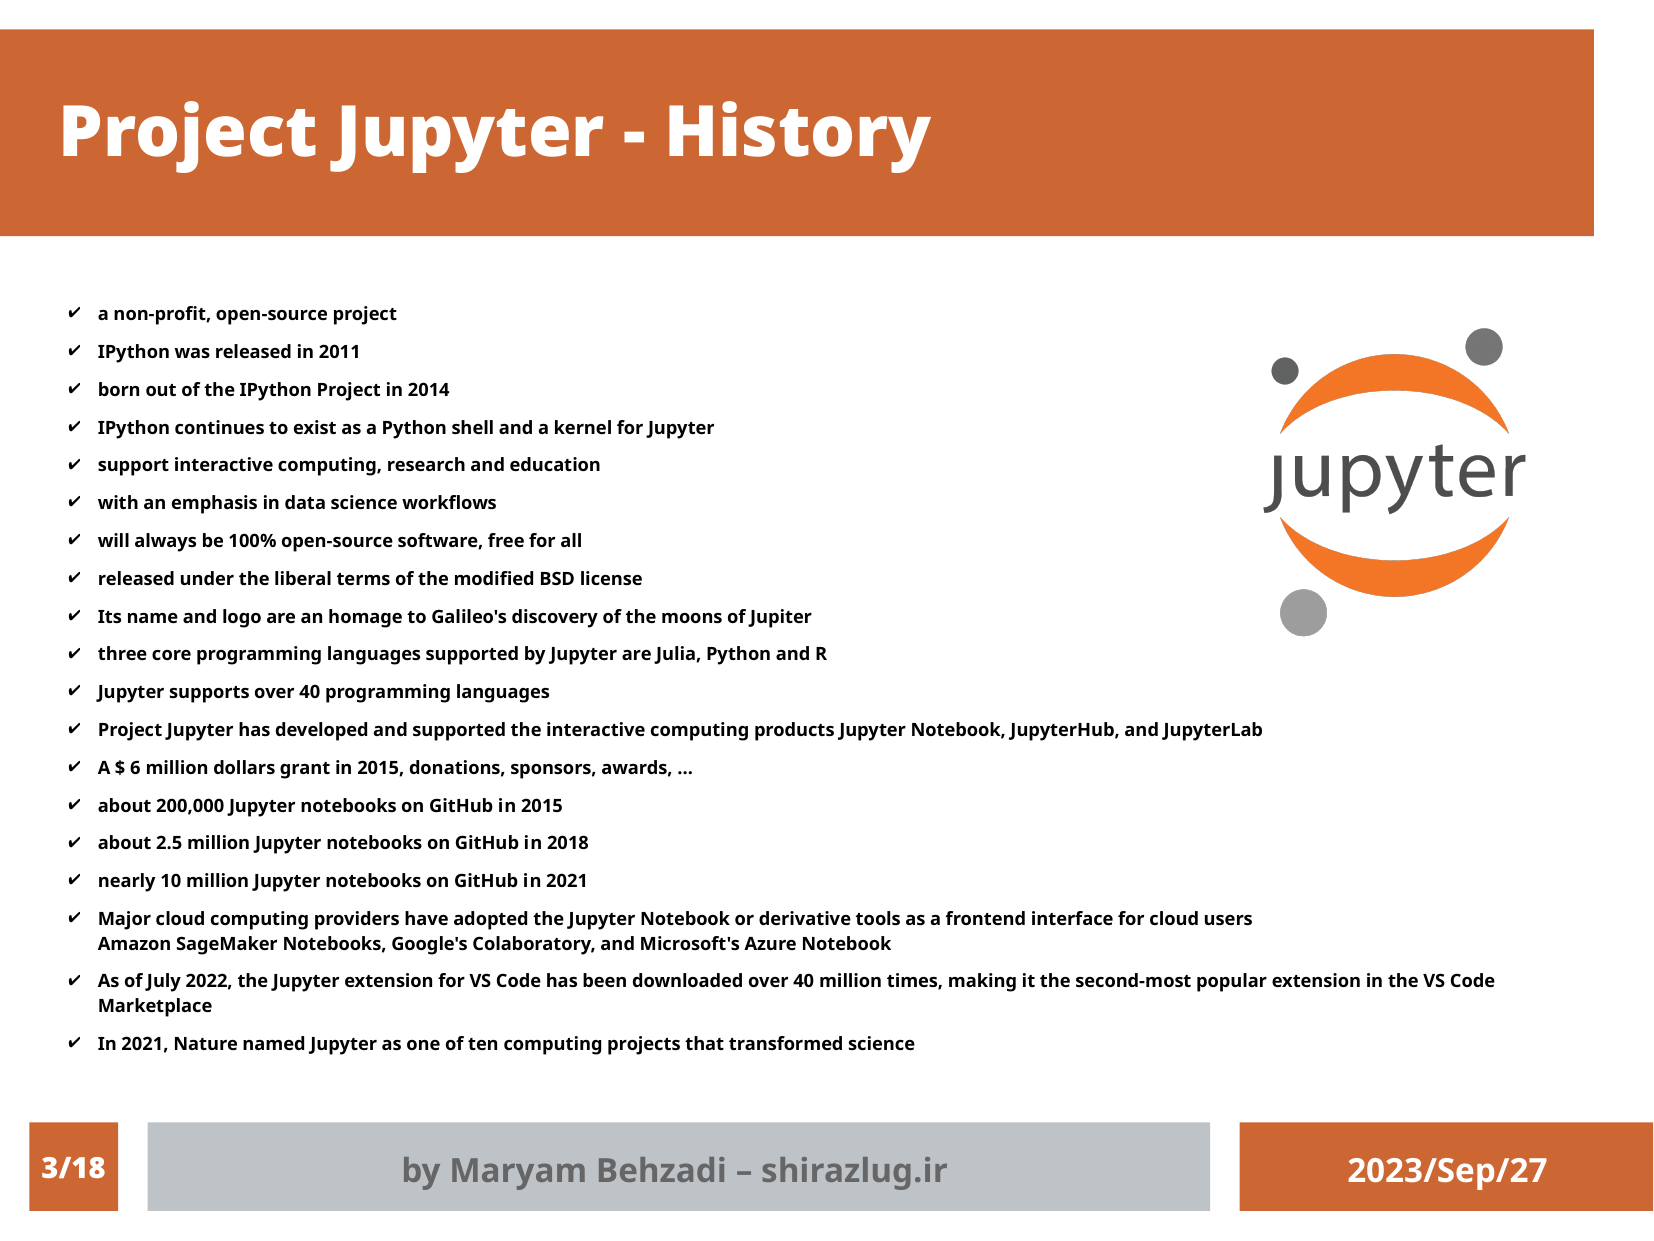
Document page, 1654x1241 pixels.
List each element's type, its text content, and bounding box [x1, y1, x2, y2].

title Project Jupyter - History [58, 90, 1594, 178]
list a non-profit, open-source project IPython was released in 2011 born out of the IPython Project in 2014 IPython continues to exist as a Python shell and a kernel for Jupyter support interactive computing, research and education with an emphasis in data science workflows will always be 100% open-source software, free for all released under the liberal terms of the modified BSD license Its name and logo are an homage to Galileo's discovery of the moons of Jupiter three core programming languages supported by Jupyter are Julia, Python and R Jupyter supports over 40 programming languages Project Jupyter has developed and supported the interactive computing products Jupyter Notebook, JupyterHub, and JupyterLab A $ 6 million dollars grant in 2015, donations, sponsors, awards, … about 200,000 Jupyter notebooks on GitHub in 2015 about 2.5 million Jupyter notebooks on GitHub in 2018 nearly 10 million Jupyter notebooks on GitHub in 2021 Major cloud computing providers have adopted the Jupyter Notebook or derivative tools as a frontend interface for cloud users Amazon SageMaker Notebooks, Google's Colaboratory, and Microsoft's Azure Notebook As of July 2022, the Jupyter extension for VS Code has been downloaded over 40 million times, making it the second-most popular extension in the VS Code Marketplace In 2021, Nature named Jupyter as one of ten computing projects that transformed science [58, 301, 1565, 1070]
picture [1260, 324, 1530, 638]
